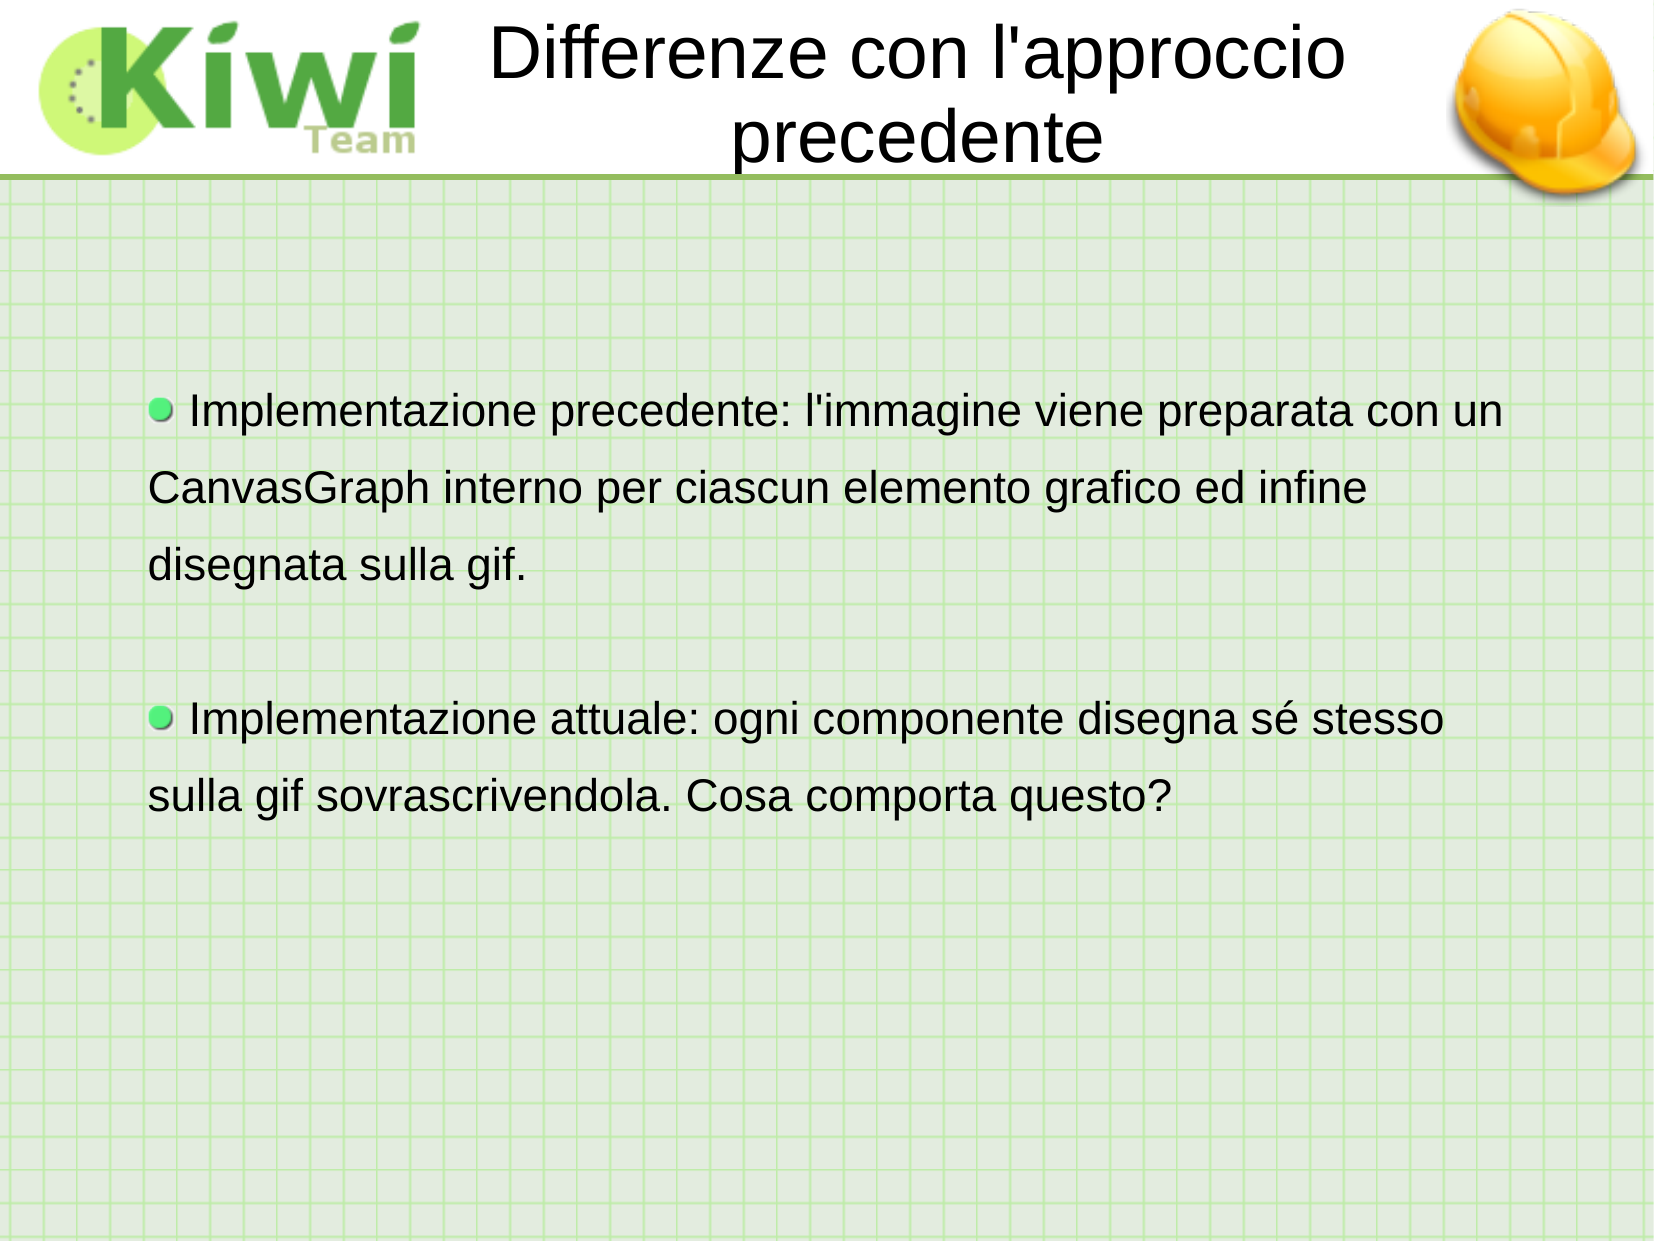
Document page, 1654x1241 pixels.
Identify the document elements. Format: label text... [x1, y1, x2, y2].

text_box Implementazione precedente: l'immagine viene preparata con un CanvasGraph interno per ciascun elemento grafico ed infine disegnata sulla gif. Implementazione attuale: ogni componente disegna sé stesso sulla gif sovrascrivendola. Cosa comporta questo? [147, 265, 1536, 915]
picture [29, 7, 438, 166]
picture [0, 0, 1654, 1241]
title Differenze con l'approccio precedente [416, 10, 1421, 174]
text_box [0, 0, 1446, 174]
